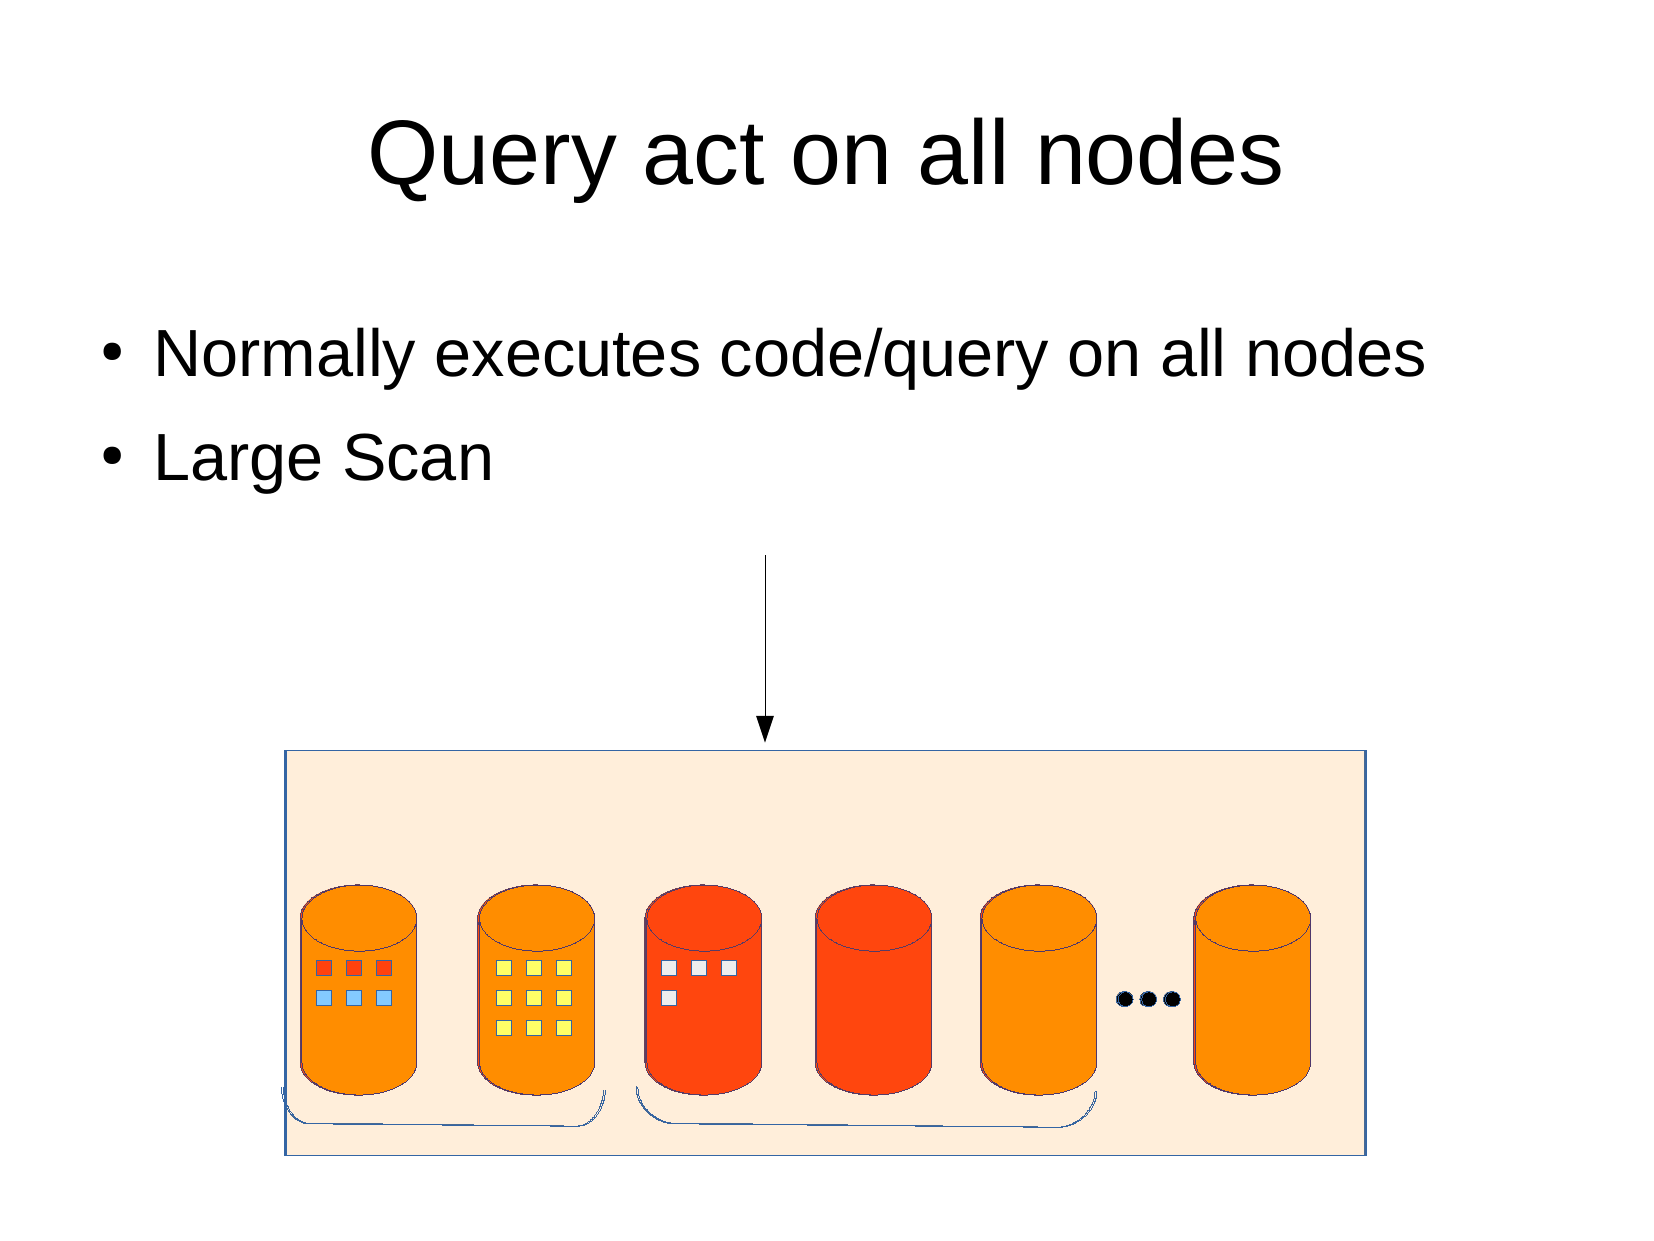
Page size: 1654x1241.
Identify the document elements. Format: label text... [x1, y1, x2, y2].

text_box [284, 750, 1367, 1156]
list Normally executes code/query on all nodes Large Scan [82, 315, 1571, 1036]
title Query act on all nodes [82, 49, 1571, 257]
